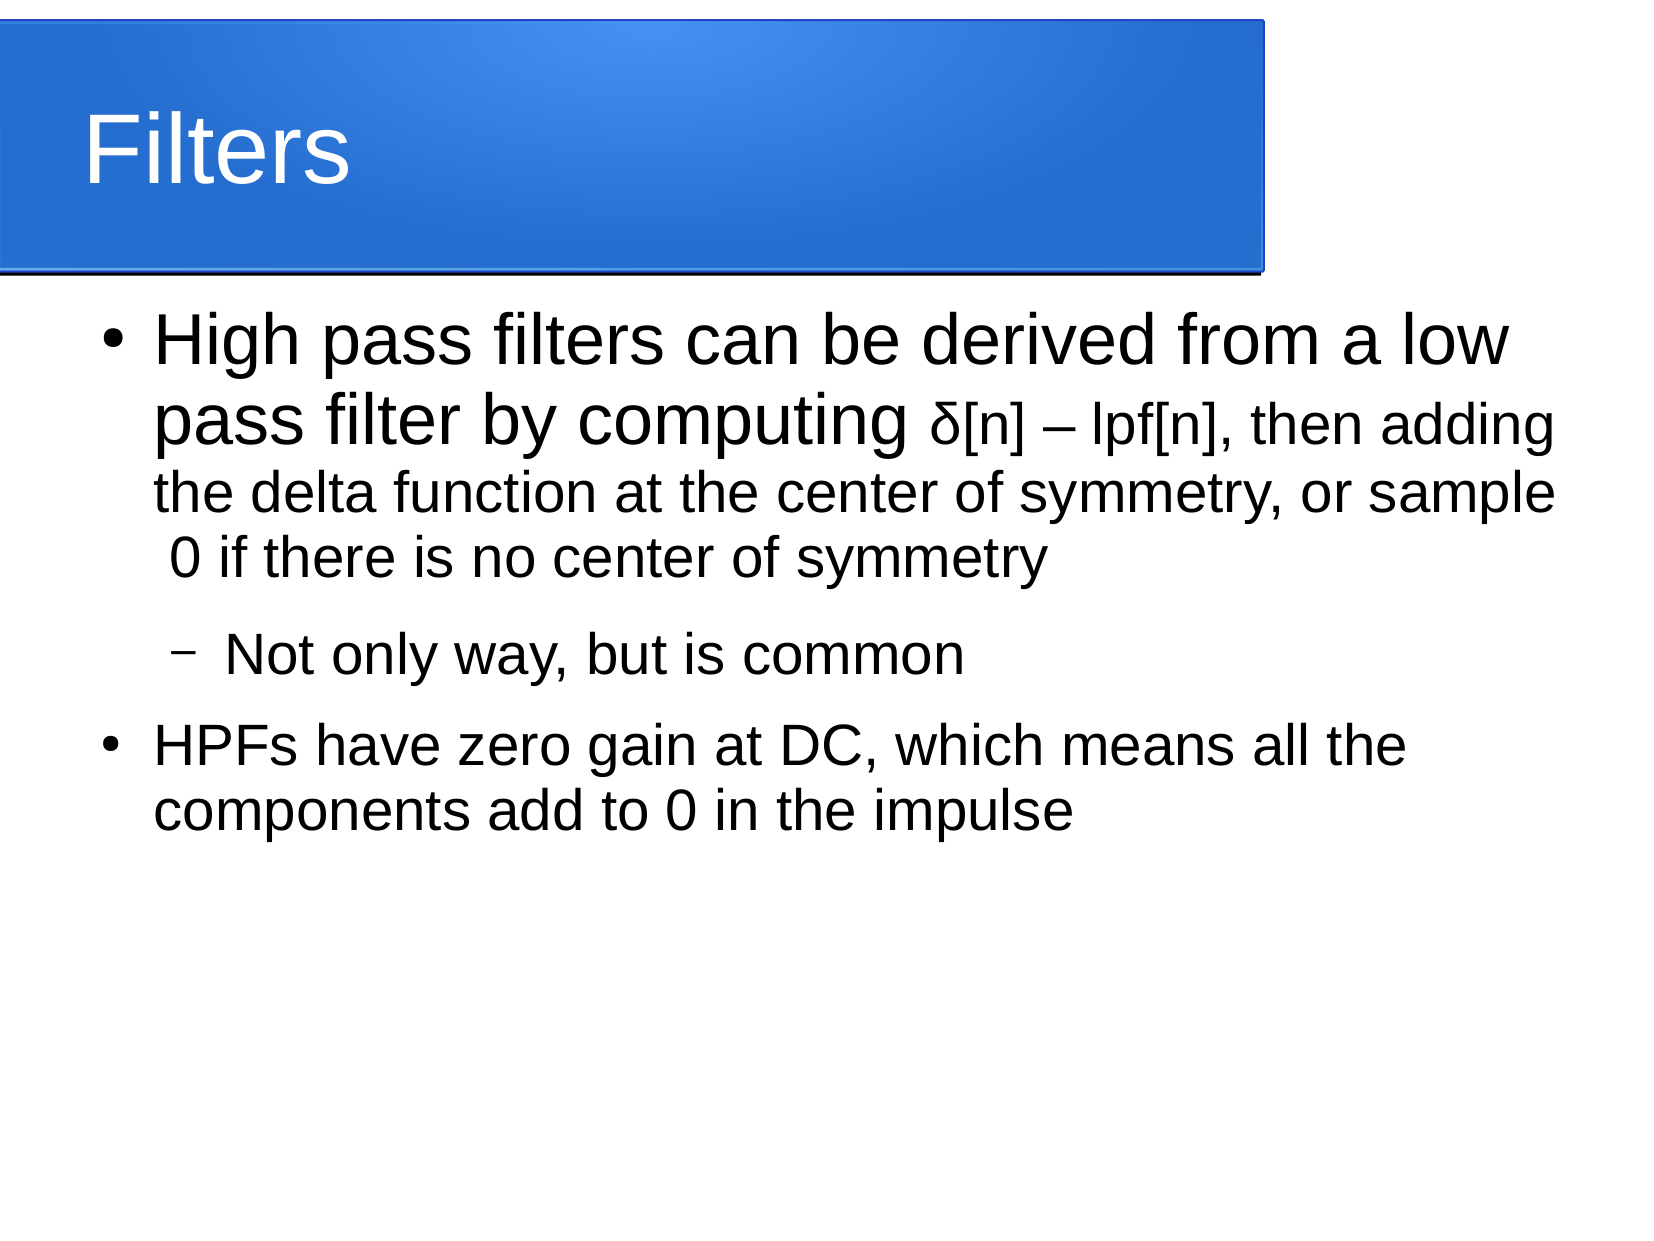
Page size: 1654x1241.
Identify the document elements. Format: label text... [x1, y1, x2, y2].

title Filters [82, 47, 1235, 252]
list High pass filters can be derived from a low pass filter by computing δ[n] – lpf[n], then adding the delta function at the center of symmetry, or sample 0 if there is no center of symmetry Not only way, but is common HPFs have zero gain at DC, which means all the components add to 0 in the impulse [82, 299, 1571, 1019]
